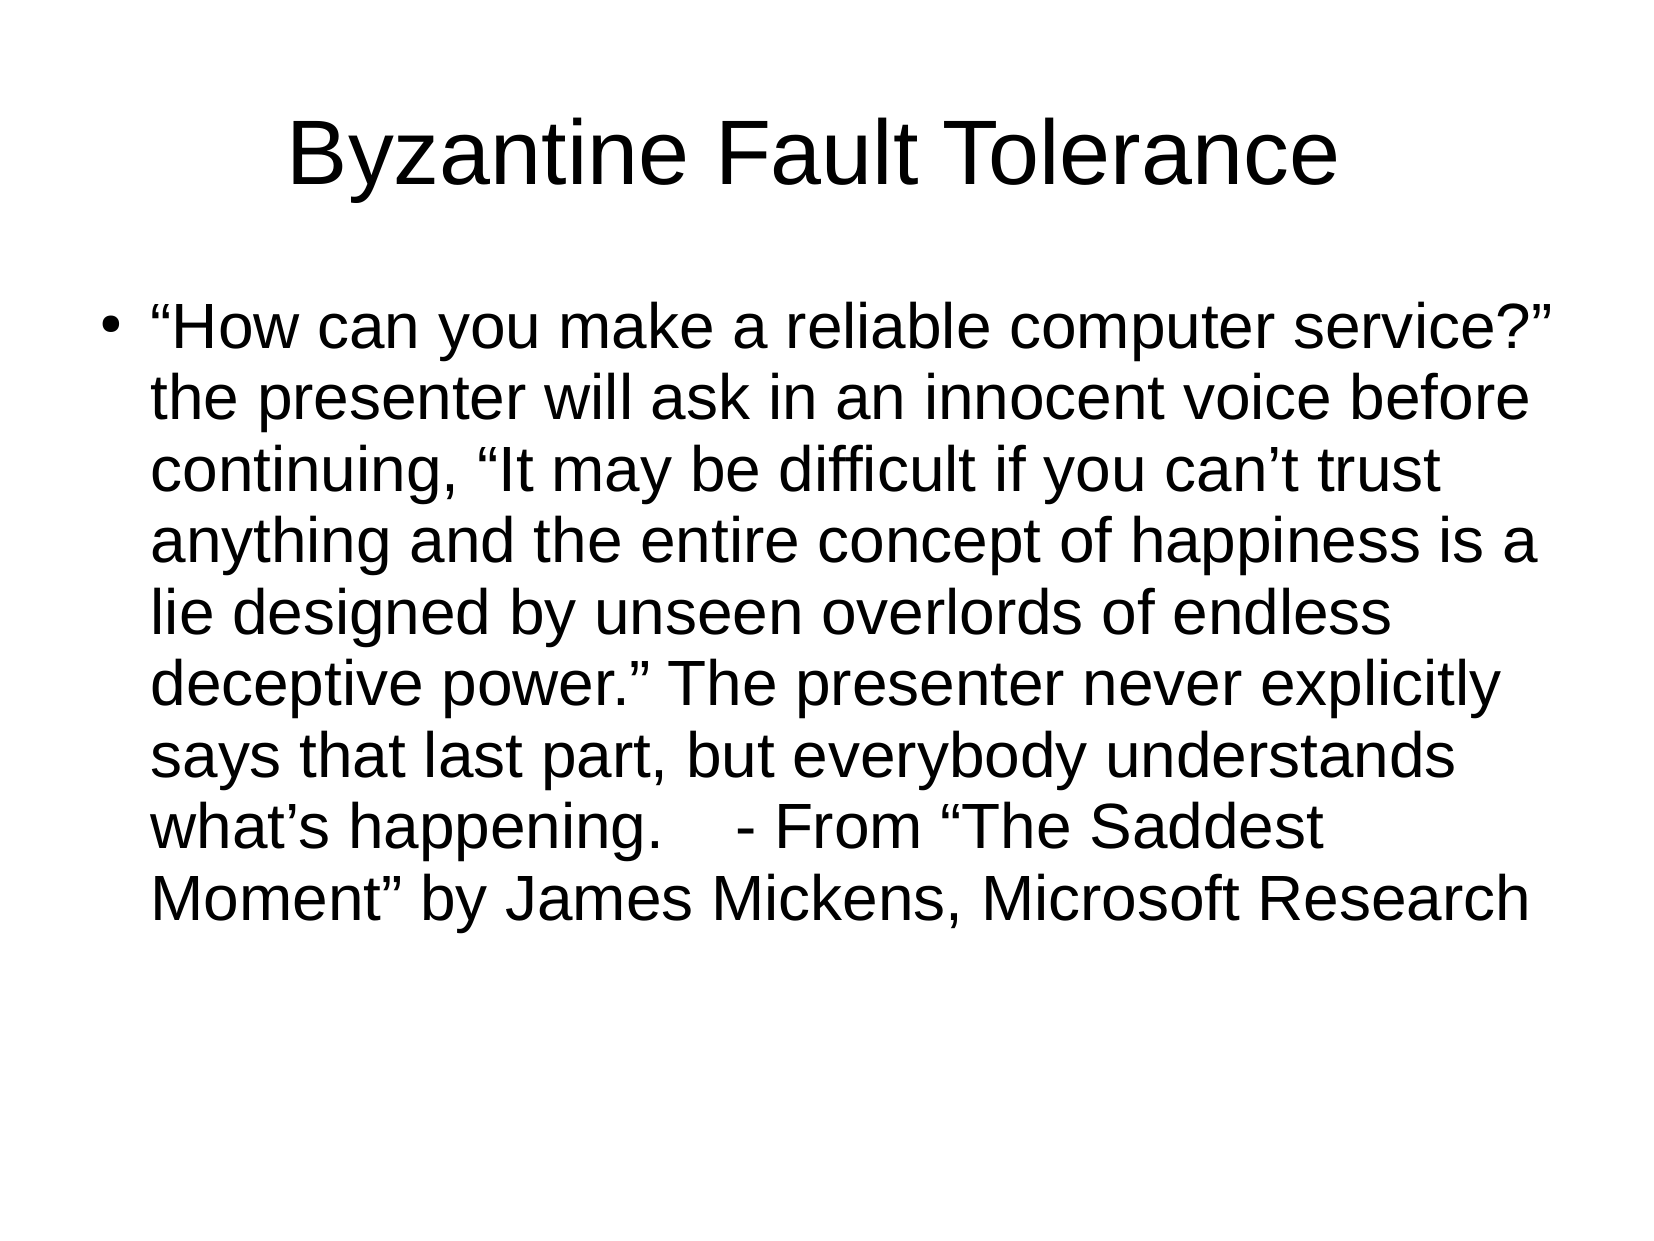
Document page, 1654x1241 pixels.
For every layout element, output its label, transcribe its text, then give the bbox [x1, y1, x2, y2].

title Byzantine Fault Tolerance [82, 49, 1571, 257]
list “How can you make a reliable computer service?” the presenter will ask in an innocent voice before continuing, “It may be difficult if you can’t trust anything and the entire concept of happiness is a lie designed by unseen overlords of endless deceptive power.” The presenter never explicitly says that last part, but everybody understands what’s happening. - From “The Saddest Moment” by James Mickens, Microsoft Research [82, 290, 1571, 1010]
